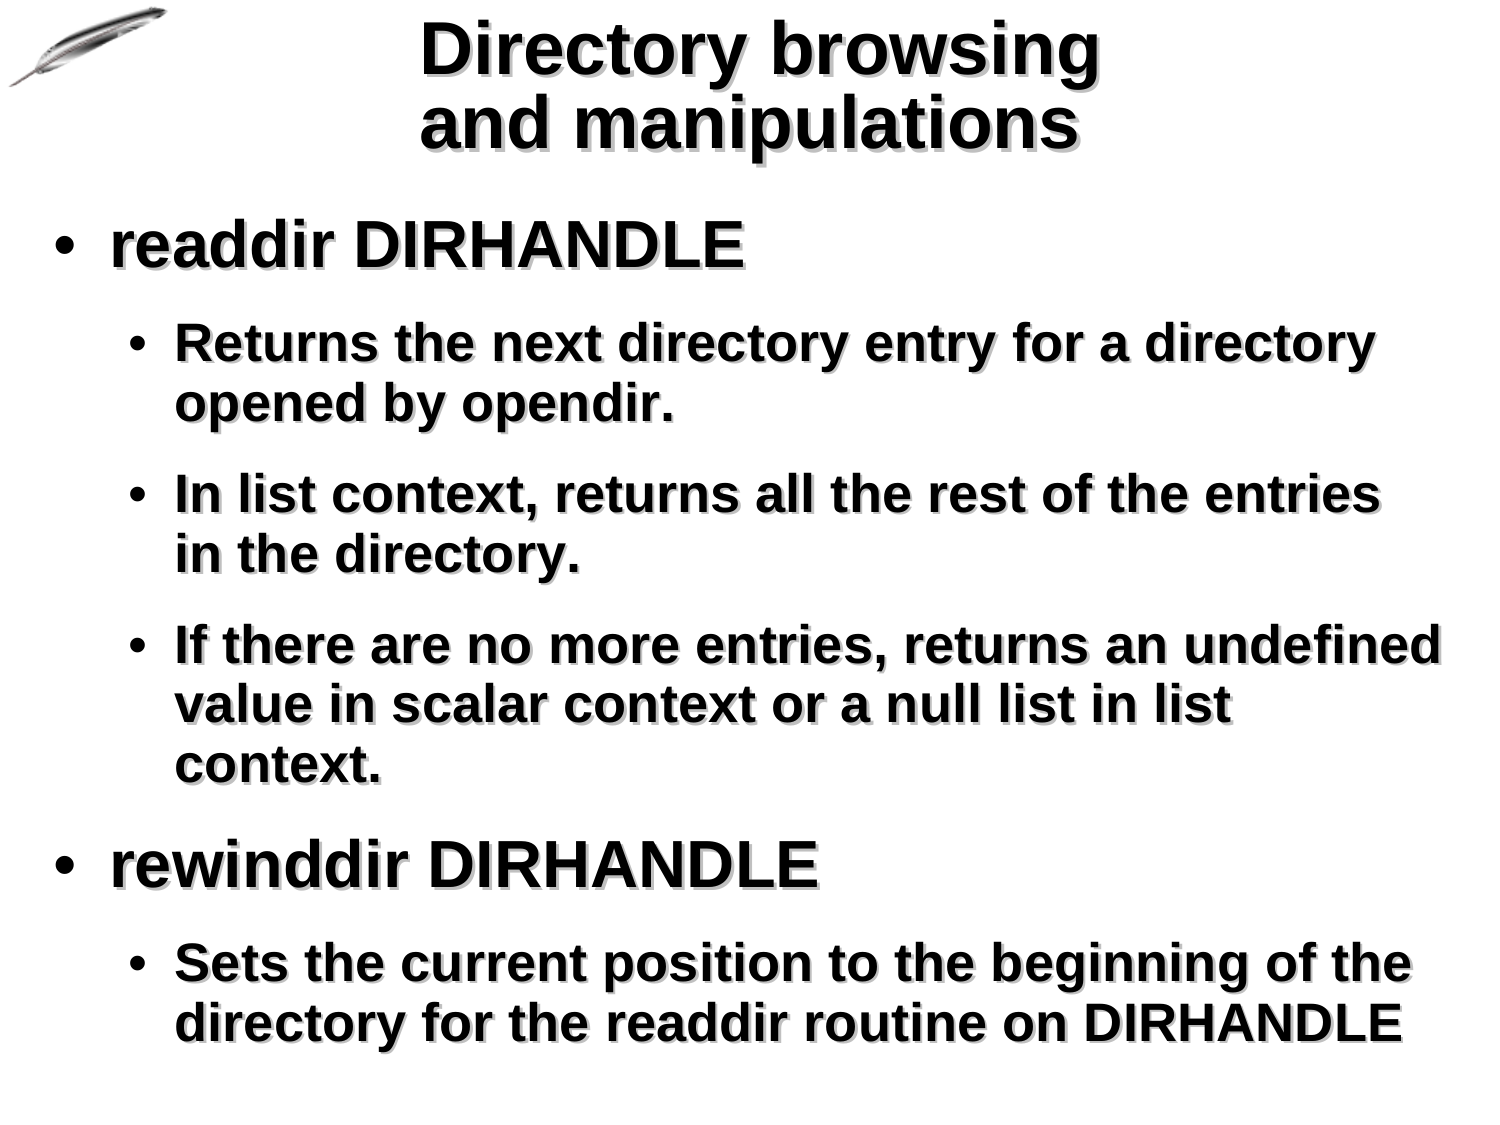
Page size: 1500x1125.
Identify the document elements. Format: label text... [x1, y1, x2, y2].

list readdir DIRHANDLE Returns the next directory entry for a directory opened by opendir. In list context, returns all the rest of the entries in the directory. If there are no more entries, returns an undefined value in scalar context or a null list in list context. rewinddir DIRHANDLE Sets the current position to the beginning of the directory for the readdir routine on DIRHANDLE [53, 207, 1447, 1084]
title Directory browsing and manipulations [419, 0, 1459, 179]
picture [5, 5, 173, 89]
